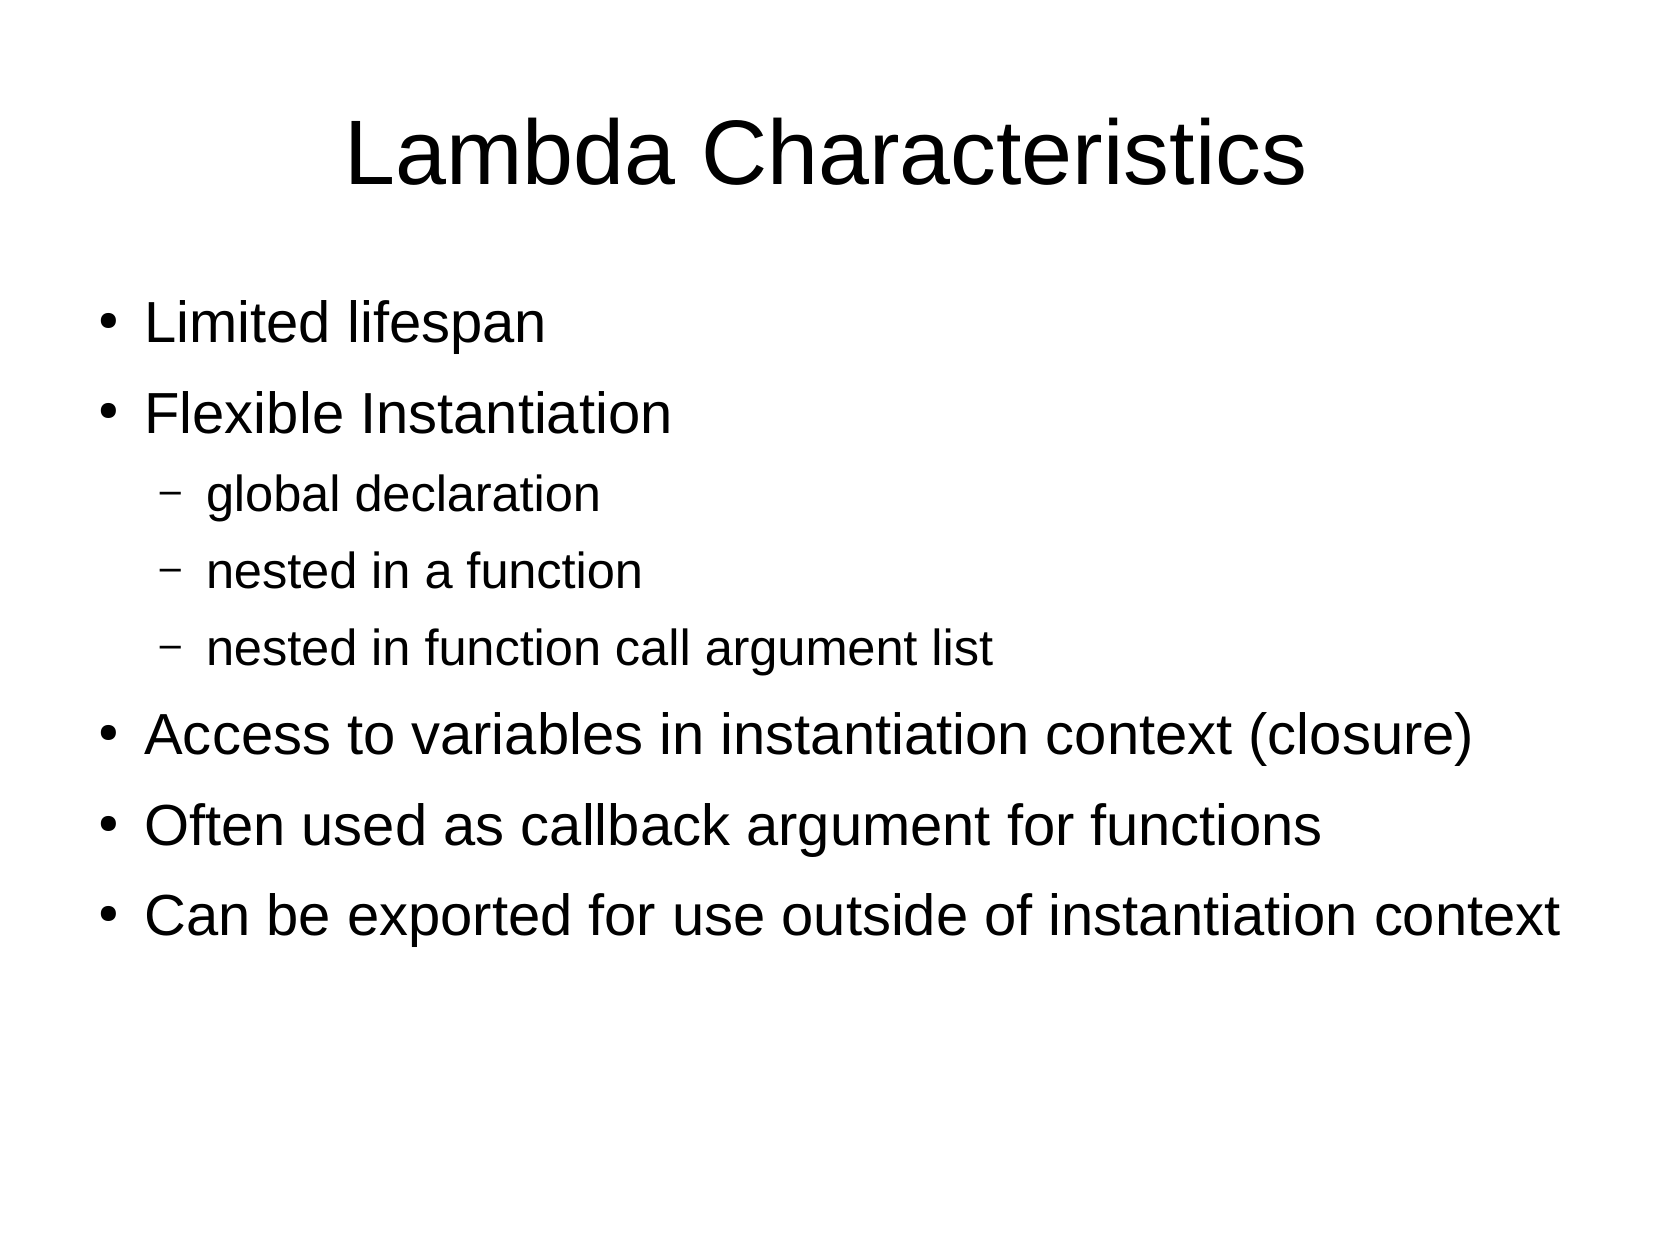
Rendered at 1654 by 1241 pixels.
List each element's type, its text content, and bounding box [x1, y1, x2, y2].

list Limited lifespan Flexible Instantiation global declaration nested in a function nested in function call argument list Access to variables in instantiation context (closure) Often used as callback argument for functions Can be exported for use outside of instantiation context [82, 290, 1571, 1010]
title Lambda Characteristics [82, 49, 1571, 257]
